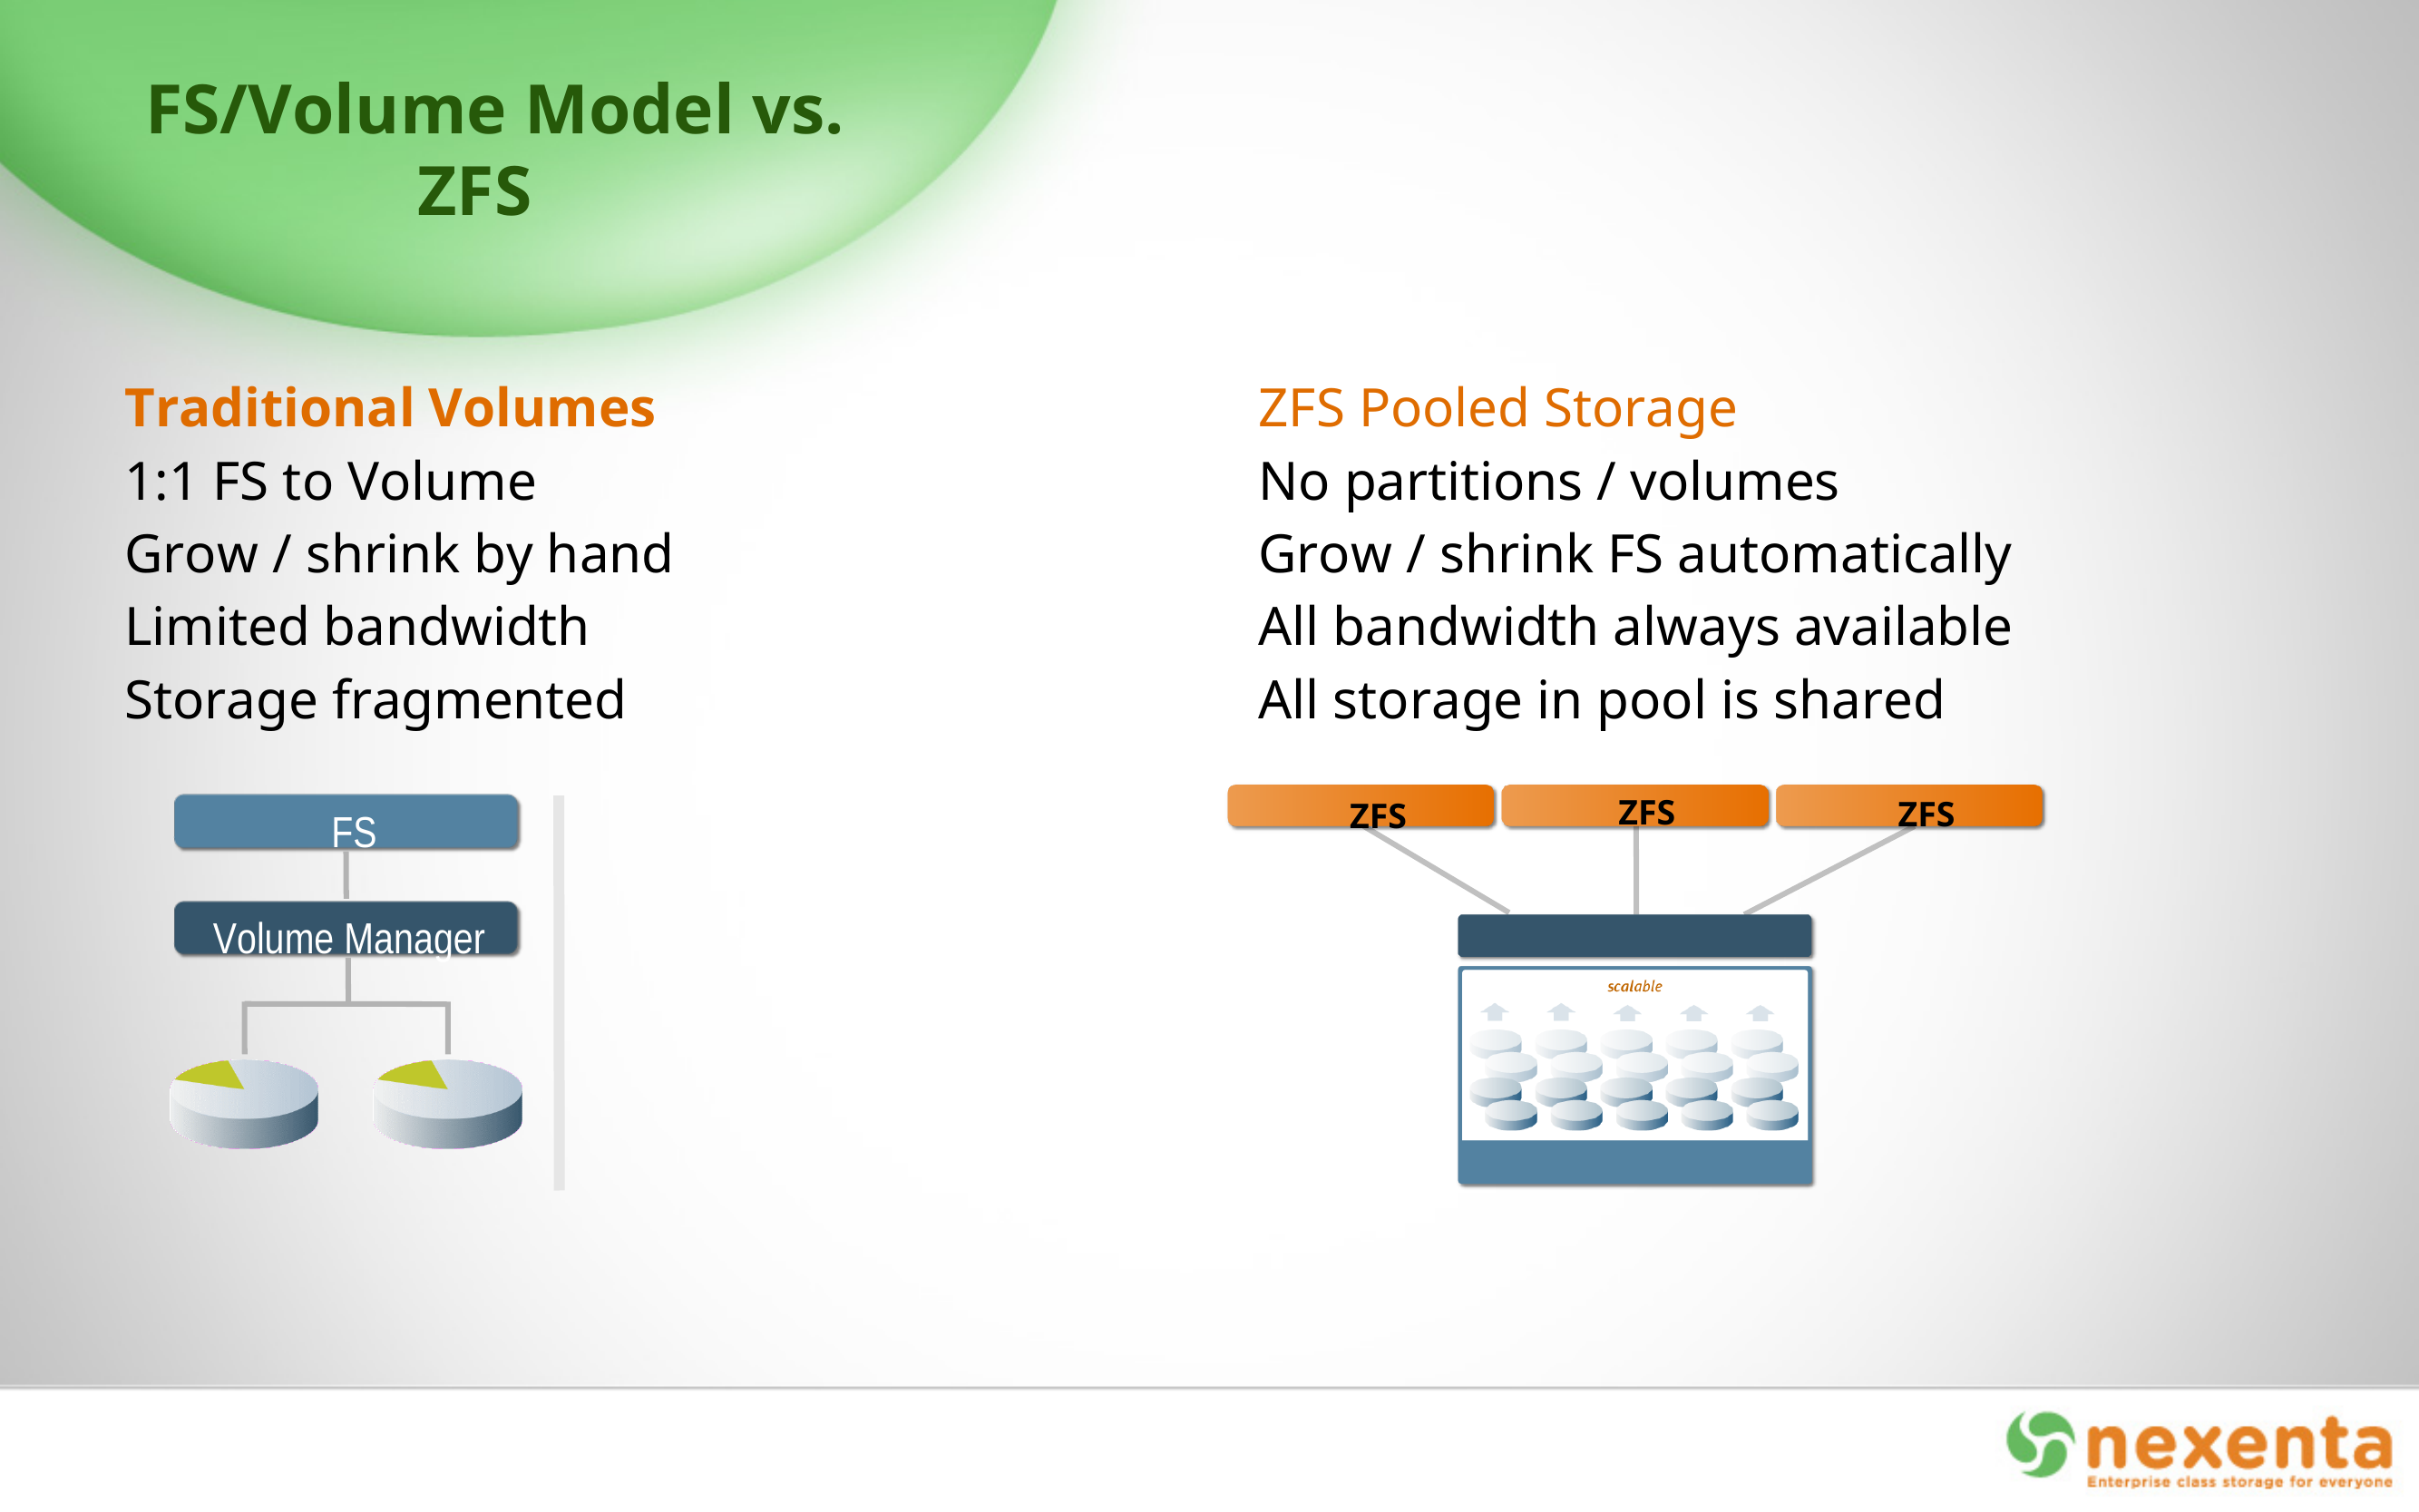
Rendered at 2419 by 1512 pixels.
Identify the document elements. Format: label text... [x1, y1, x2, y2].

text_box ZFS [1880, 785, 1973, 841]
text_box ZFS [1332, 787, 1424, 843]
text_box Volume Manager [200, 903, 498, 970]
text_box FS [242, 796, 466, 863]
text_box FS/Volume Model vs. ZFS [145, 54, 987, 240]
text_box Traditional Volumes 1:1 FS to Volume Grow / shrink by hand Limited bandwidth Storage fragmented [124, 374, 817, 816]
text_box ZFS Pooled Storage No partitions / volumes Grow / shrink FS automatically All bandwidth always available All storage in pool is shared [1258, 374, 2313, 816]
picture [0, 0, 2419, 1512]
text_box ZFS [1601, 784, 1693, 839]
